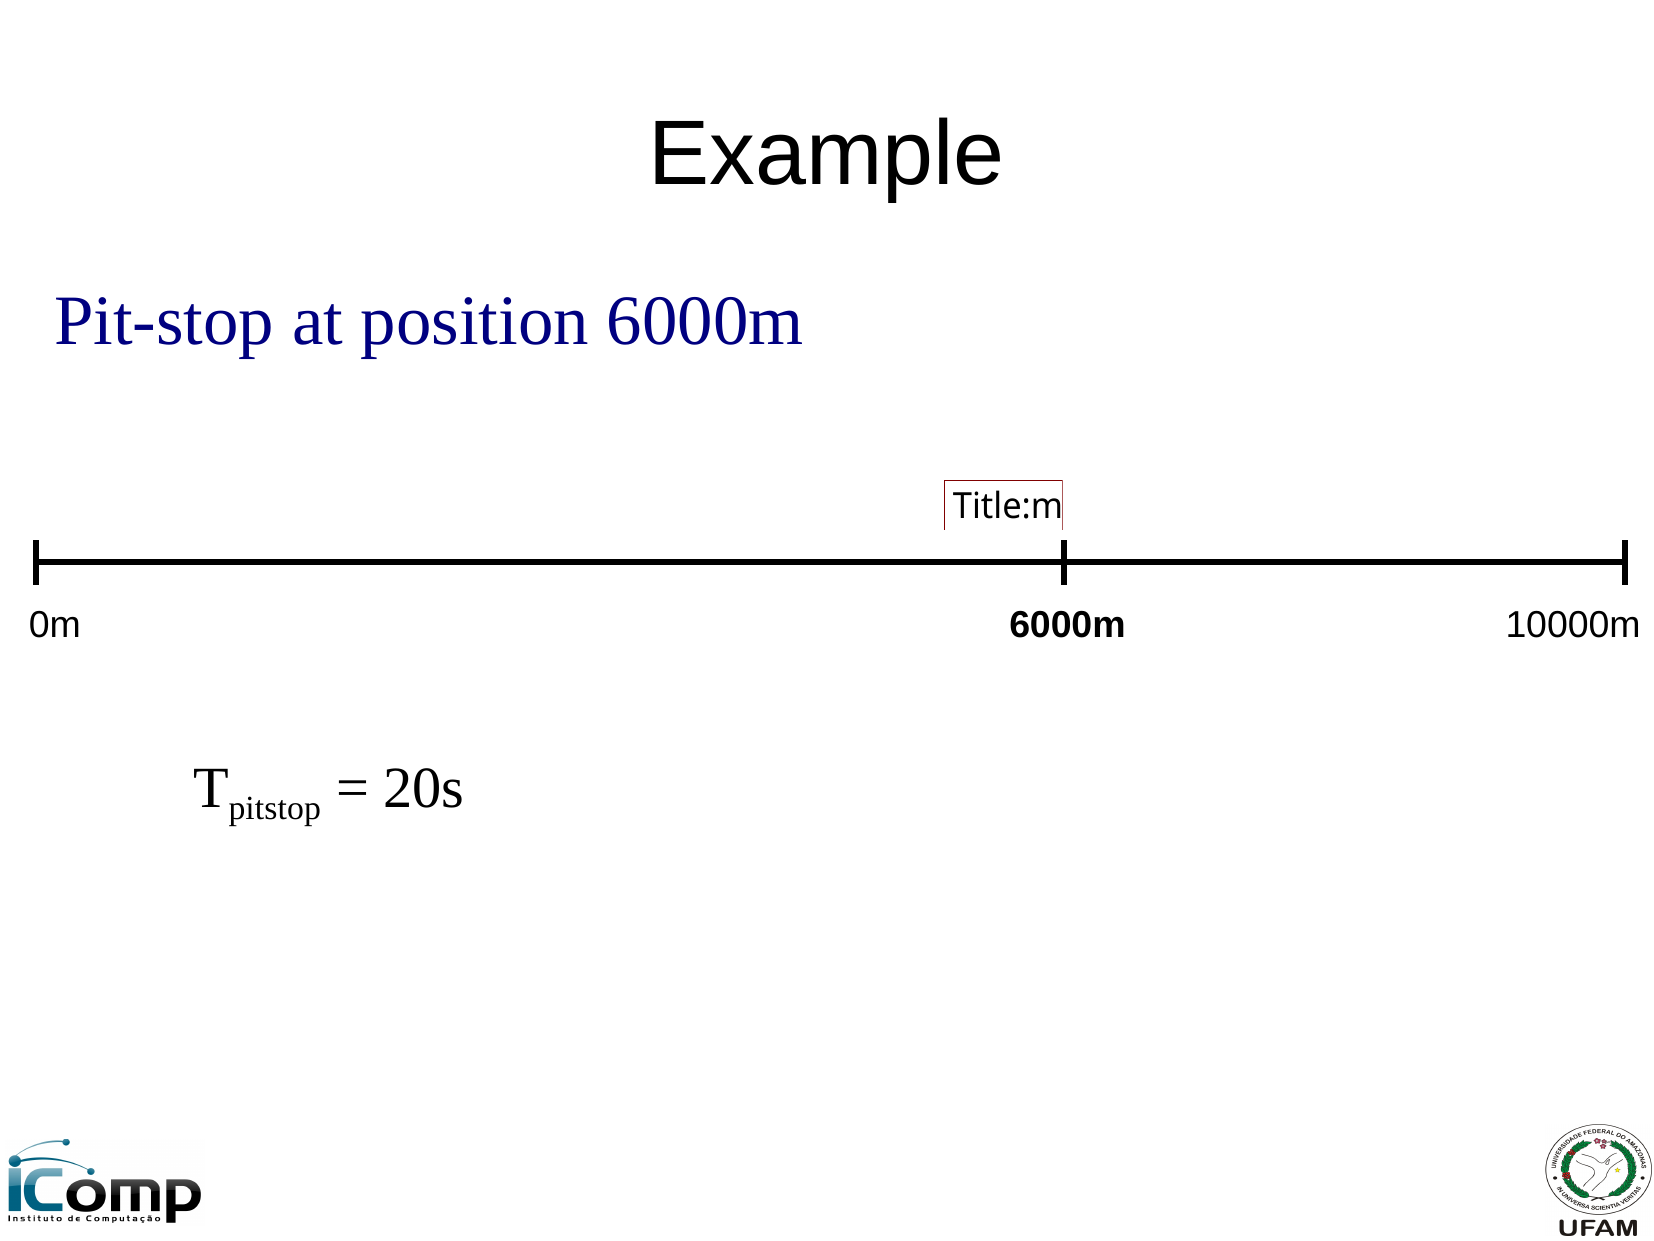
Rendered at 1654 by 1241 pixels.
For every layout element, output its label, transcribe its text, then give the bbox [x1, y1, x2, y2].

picture [1545, 1124, 1652, 1236]
picture [941, 477, 1063, 530]
text_box Tpitstop = 20s [178, 748, 480, 834]
text_box 10000m [1490, 596, 1654, 654]
picture [5, 1139, 205, 1226]
text_box 0m [14, 596, 96, 654]
title Example [82, 49, 1571, 257]
text_box Pit-stop at position 6000m [39, 274, 820, 368]
text_box 6000m [994, 596, 1141, 654]
